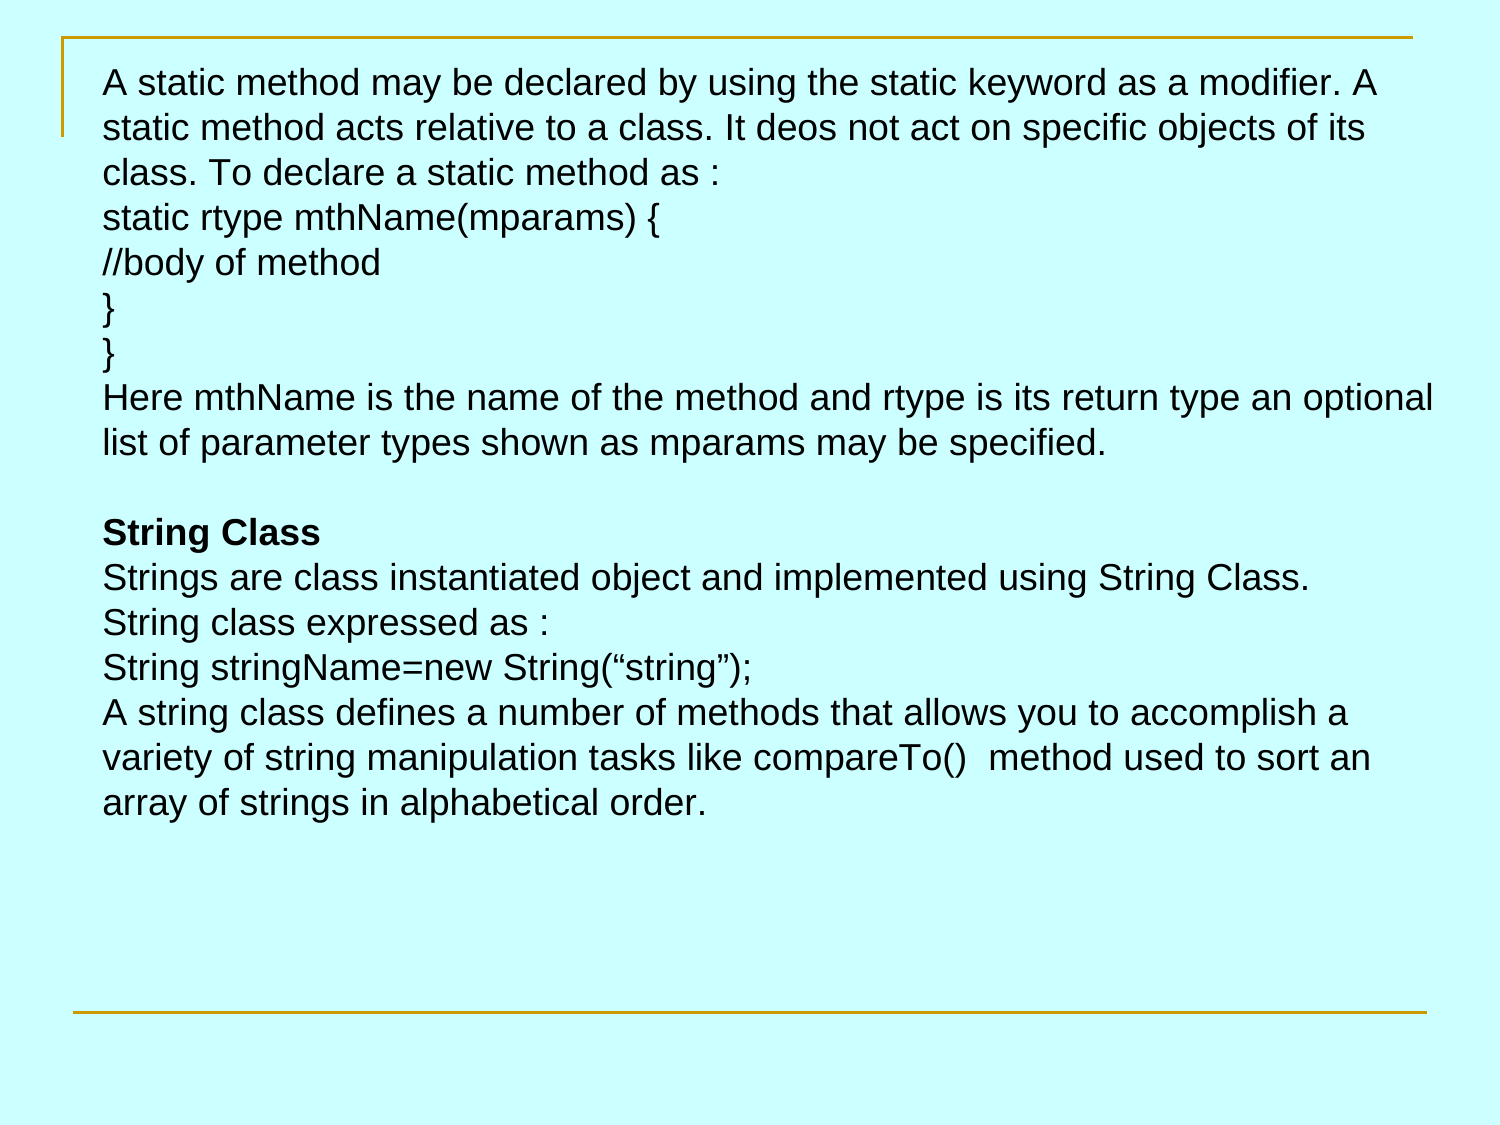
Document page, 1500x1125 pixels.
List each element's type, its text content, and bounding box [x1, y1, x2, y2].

text_box A static method may be declared by using the static keyword as a modifier. A static method acts relative to a class. It deos not act on specific objects of its class. To declare a static method as : static rtype mthName(mparams) { //body of method } } Here mthName is the name of the method and rtype is its return type an optional list of parameter types shown as mparams may be specified. String Class Strings are class instantiated object and implemented using String Class. String class expressed as : String stringName=new String(“string”); A string class defines a number of methods that allows you to accomplish a variety of string manipulation tasks like compareTo() method used to sort an array of strings in alphabetical order. [87, 49, 1450, 876]
